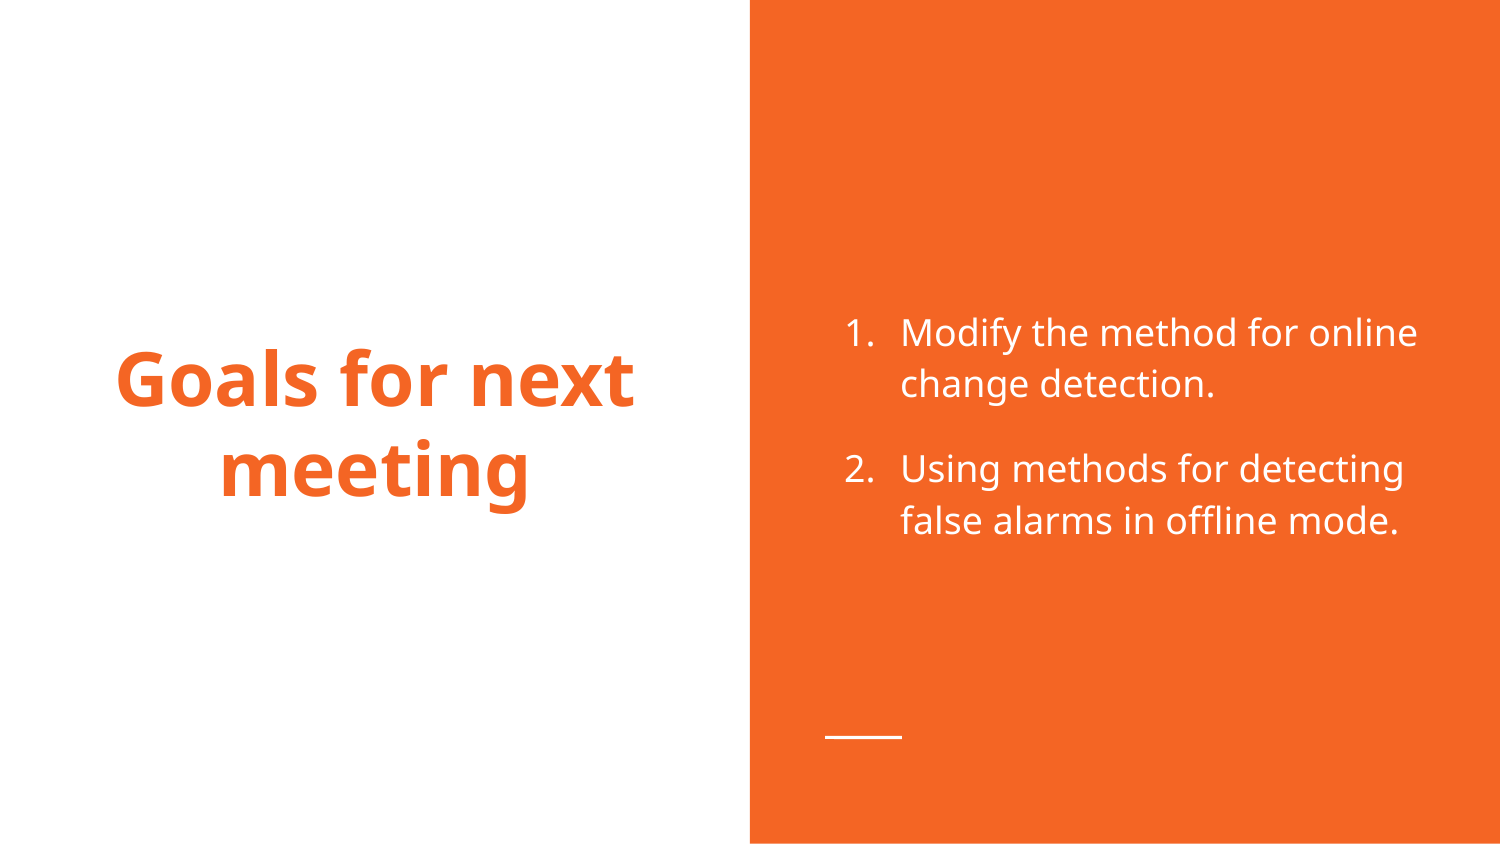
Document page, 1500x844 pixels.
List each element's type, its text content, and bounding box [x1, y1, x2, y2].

list Modify the method for online change detection. Using methods for detecting false alarms in offline mode. [810, 118, 1440, 725]
title Goals for next meeting [43, 313, 708, 530]
